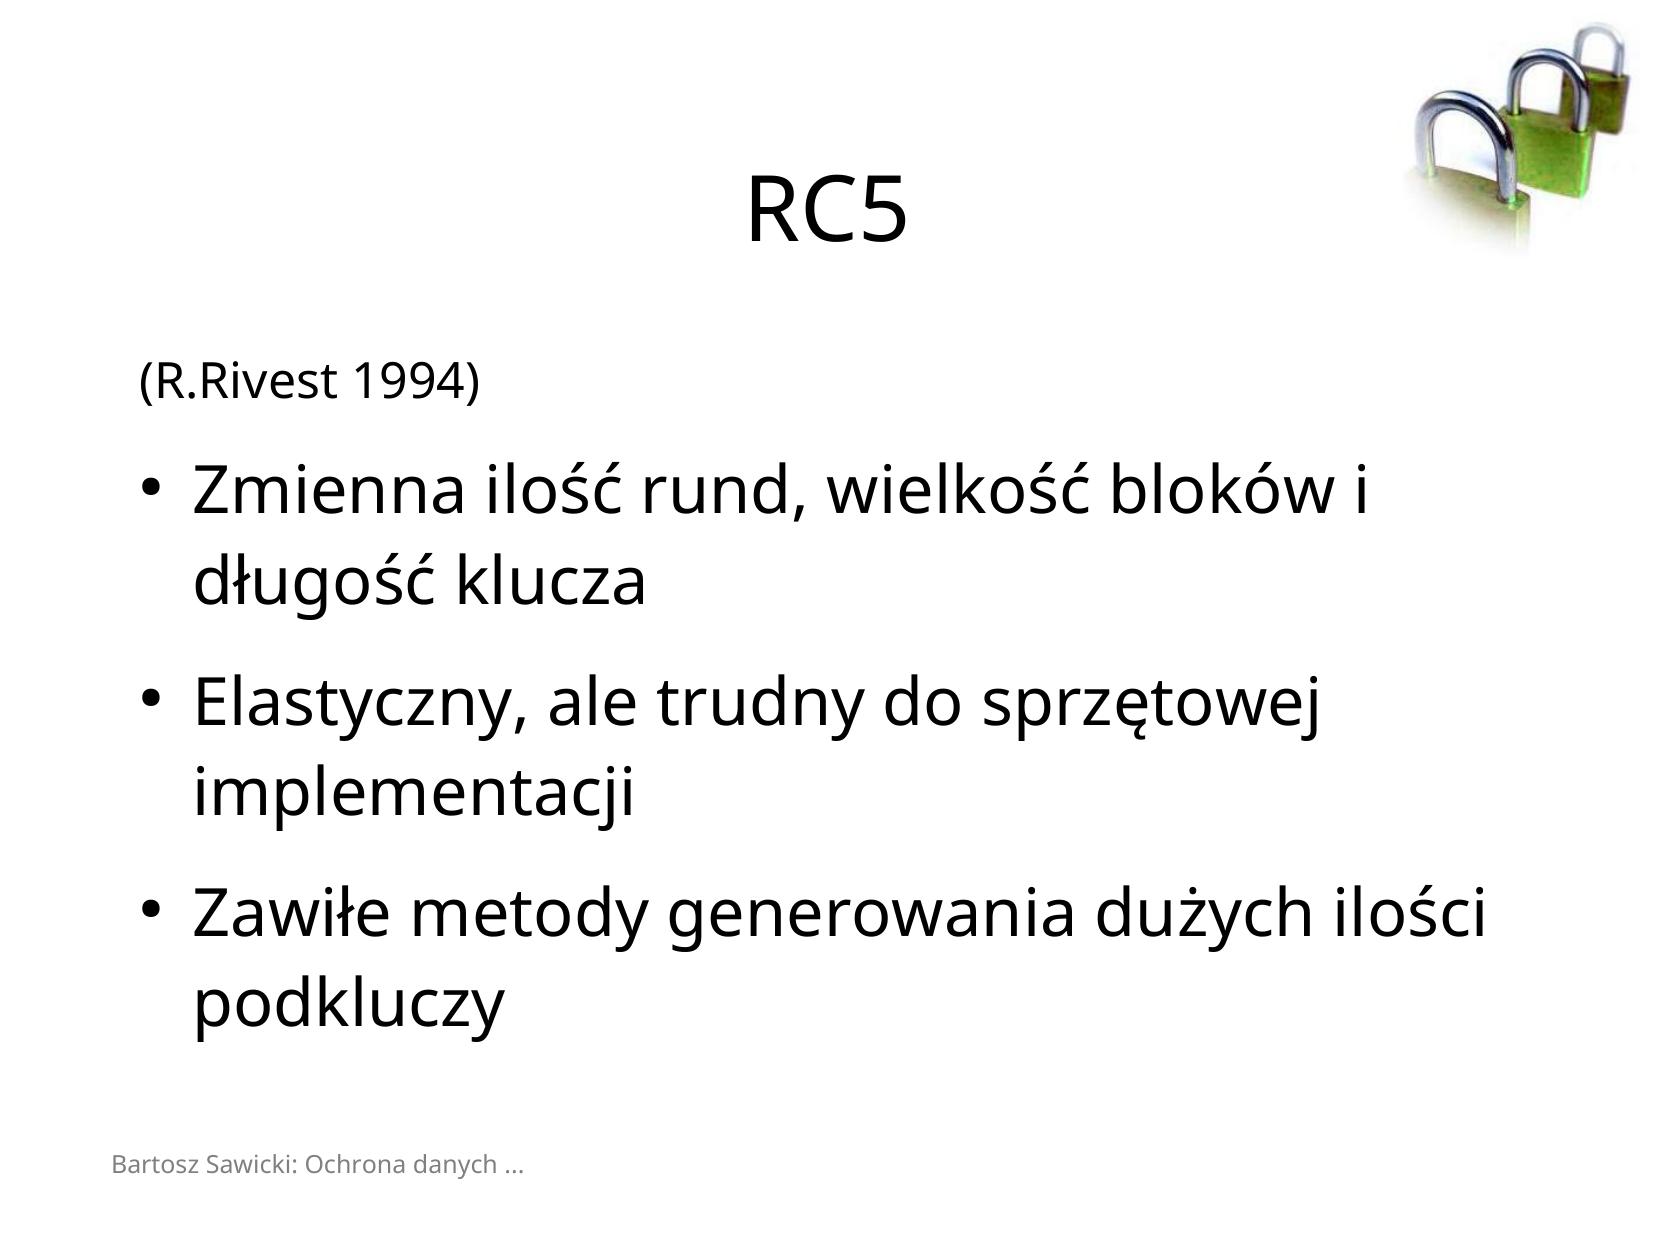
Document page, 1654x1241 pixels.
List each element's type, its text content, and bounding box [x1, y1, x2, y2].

picture [1385, 14, 1640, 266]
title RC5 [121, 102, 1534, 311]
list (R.Rivest 1994) Zmienna ilość rund, wielkość bloków i długość klucza Elastyczny, ale trudny do sprzętowej implementacji Zawiłe metody generowania dużych ilości podkluczy [121, 344, 1534, 1127]
